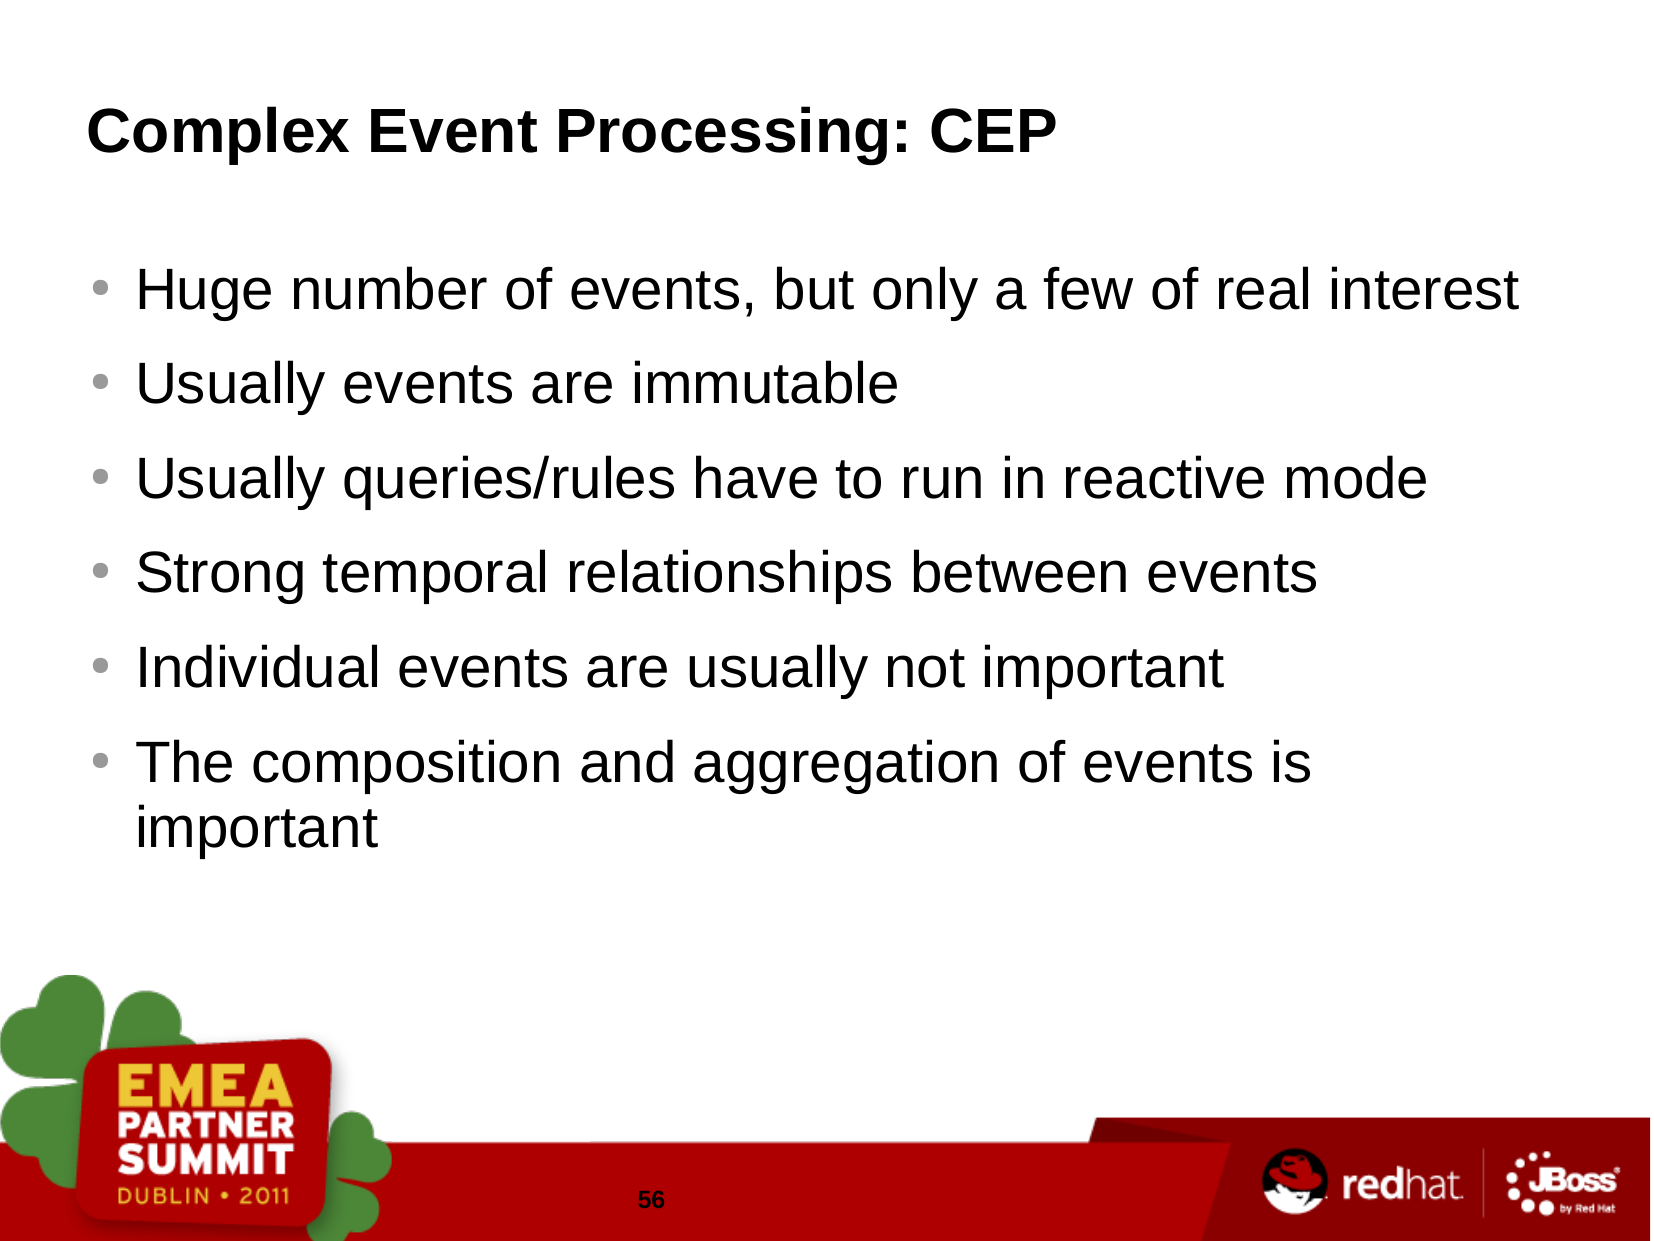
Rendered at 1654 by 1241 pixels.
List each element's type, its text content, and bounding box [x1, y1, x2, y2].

title Complex Event Processing: CEP [86, 37, 1576, 226]
list Huge number of events, but only a few of real interest Usually events are immutable Usually queries/rules have to run in reactive mode Strong temporal relationships between events Individual events are usually not important The composition and aggregation of events is important [75, 256, 1564, 1051]
picture [0, 975, 1651, 1241]
